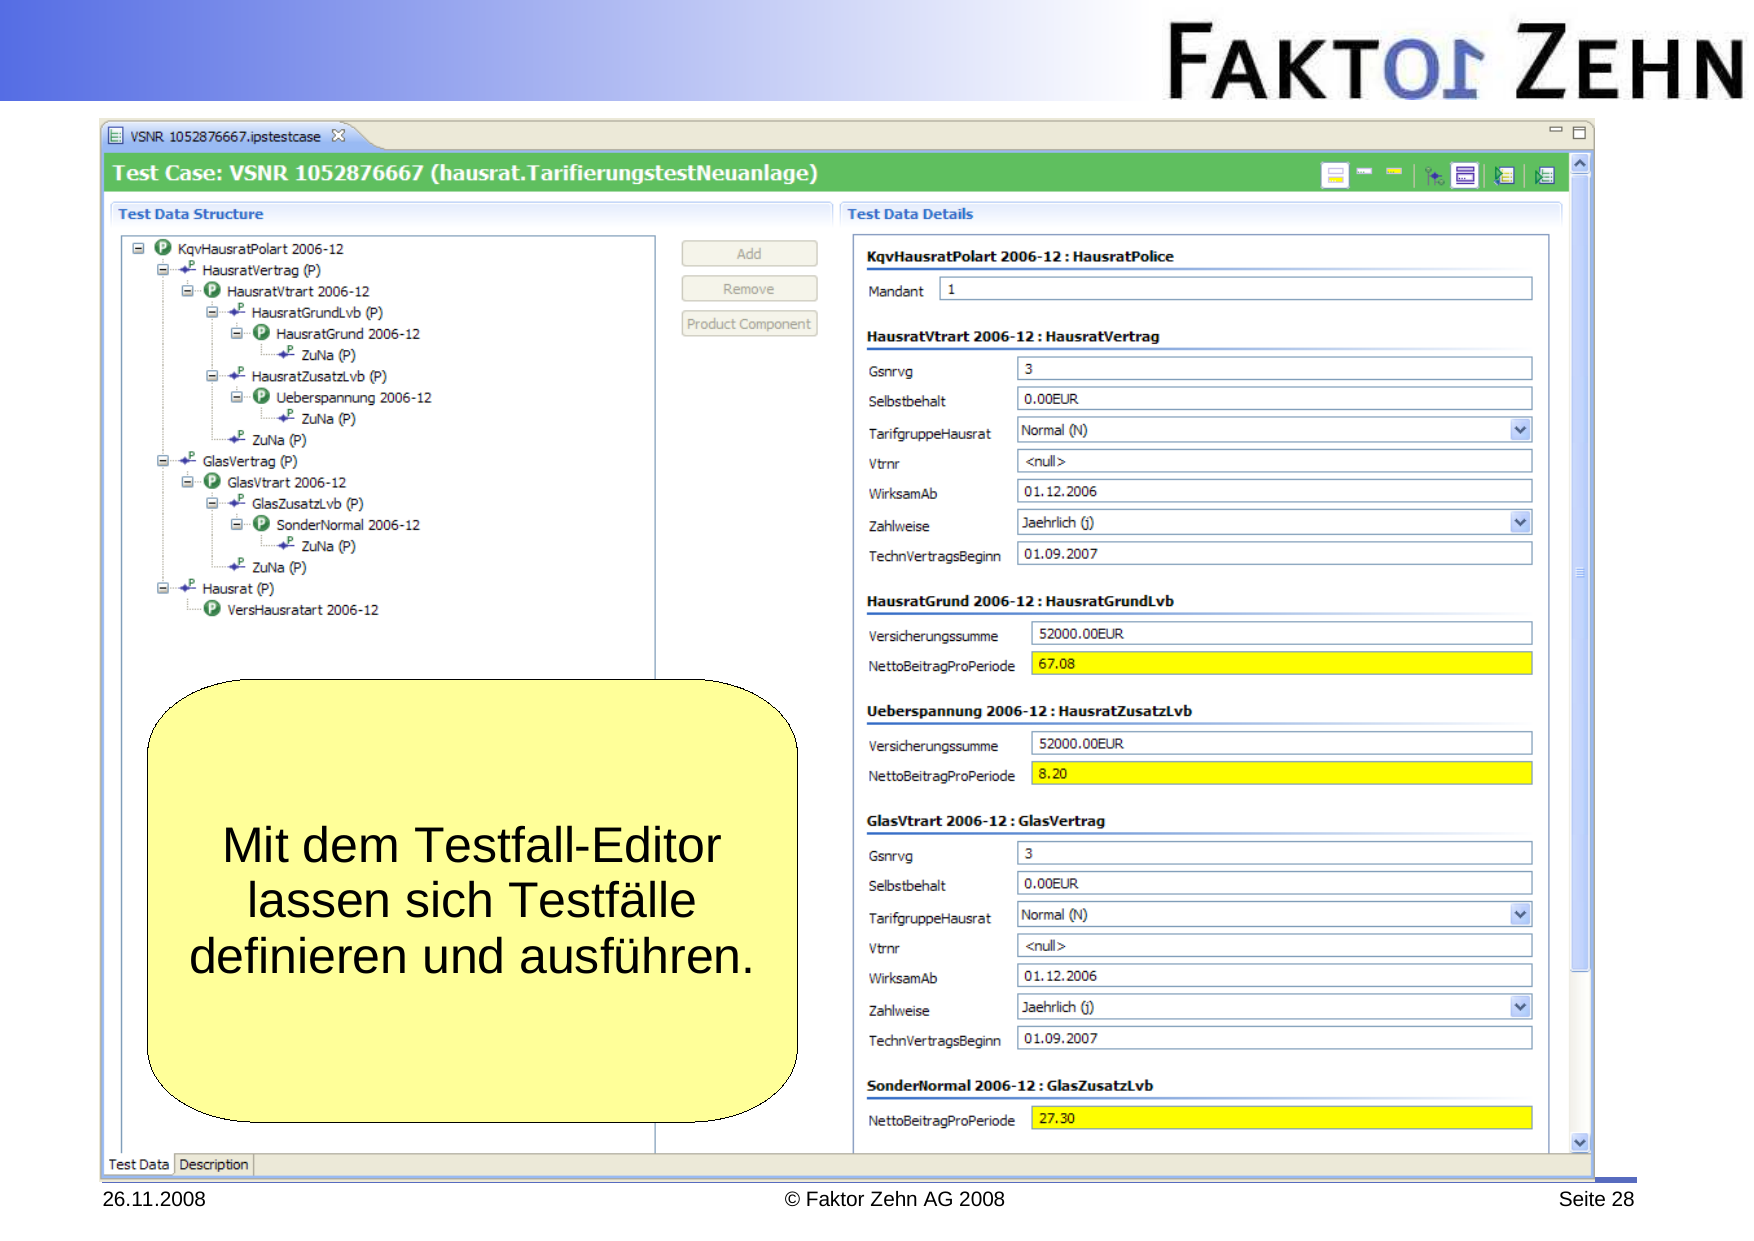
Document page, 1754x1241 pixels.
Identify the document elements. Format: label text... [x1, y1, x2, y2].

picture [99, 118, 1595, 1182]
text_box Mit dem Testfall-Editor lassen sich Testfälle definieren und ausführen. [147, 679, 798, 1123]
picture [1162, 7, 1752, 100]
